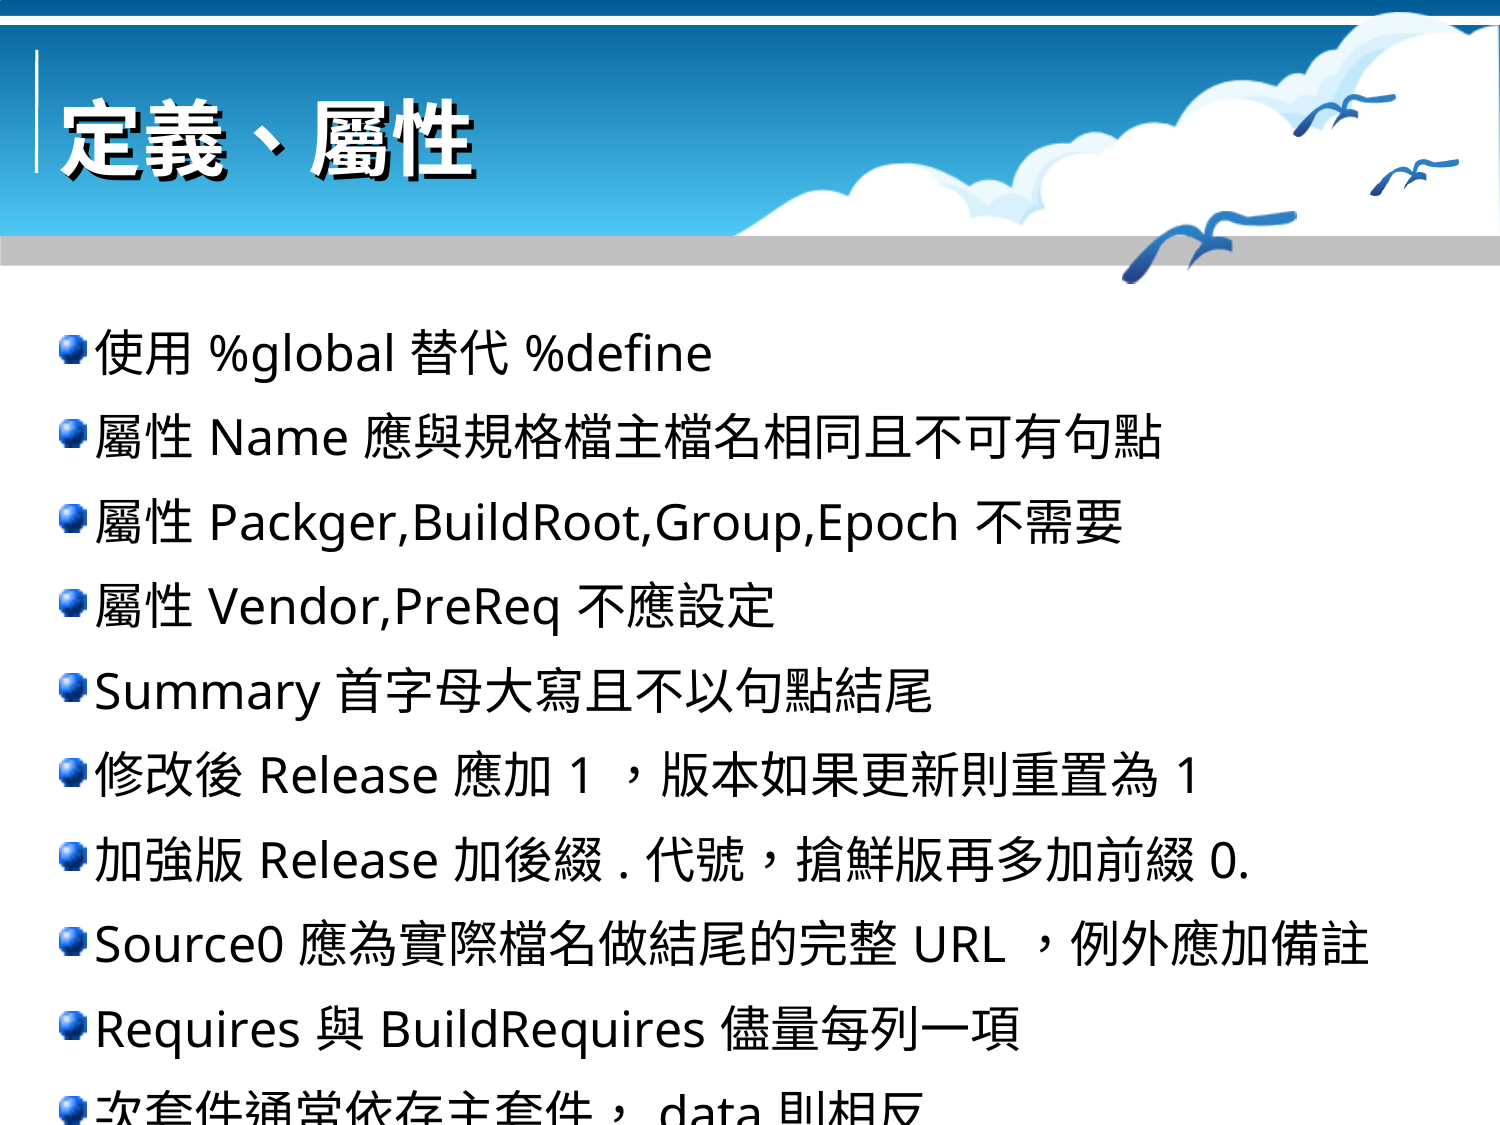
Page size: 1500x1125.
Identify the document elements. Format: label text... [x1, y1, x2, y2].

list 使用%global替代%define 屬性Name應與規格檔主檔名相同且不可有句點 屬性Packger,BuildRoot,Group,Epoch不需要 屬性Vendor,PreReq不應設定 Summary首字母大寫且不以句點結尾 修改後Release應加1，版本如果更新則重置為1 加強版Release加後綴.代號，搶鮮版再多加前綴0. Source0應為實際檔名做結尾的完整URL，例外應加備註 Requires與BuildRequires儘量每列一項 次套件通常依存主套件，data則相反 次套件data,doc,themes可改設noarch [59, 312, 1447, 1123]
picture [730, 12, 1500, 284]
title 定義、屬性 [59, 86, 1465, 186]
